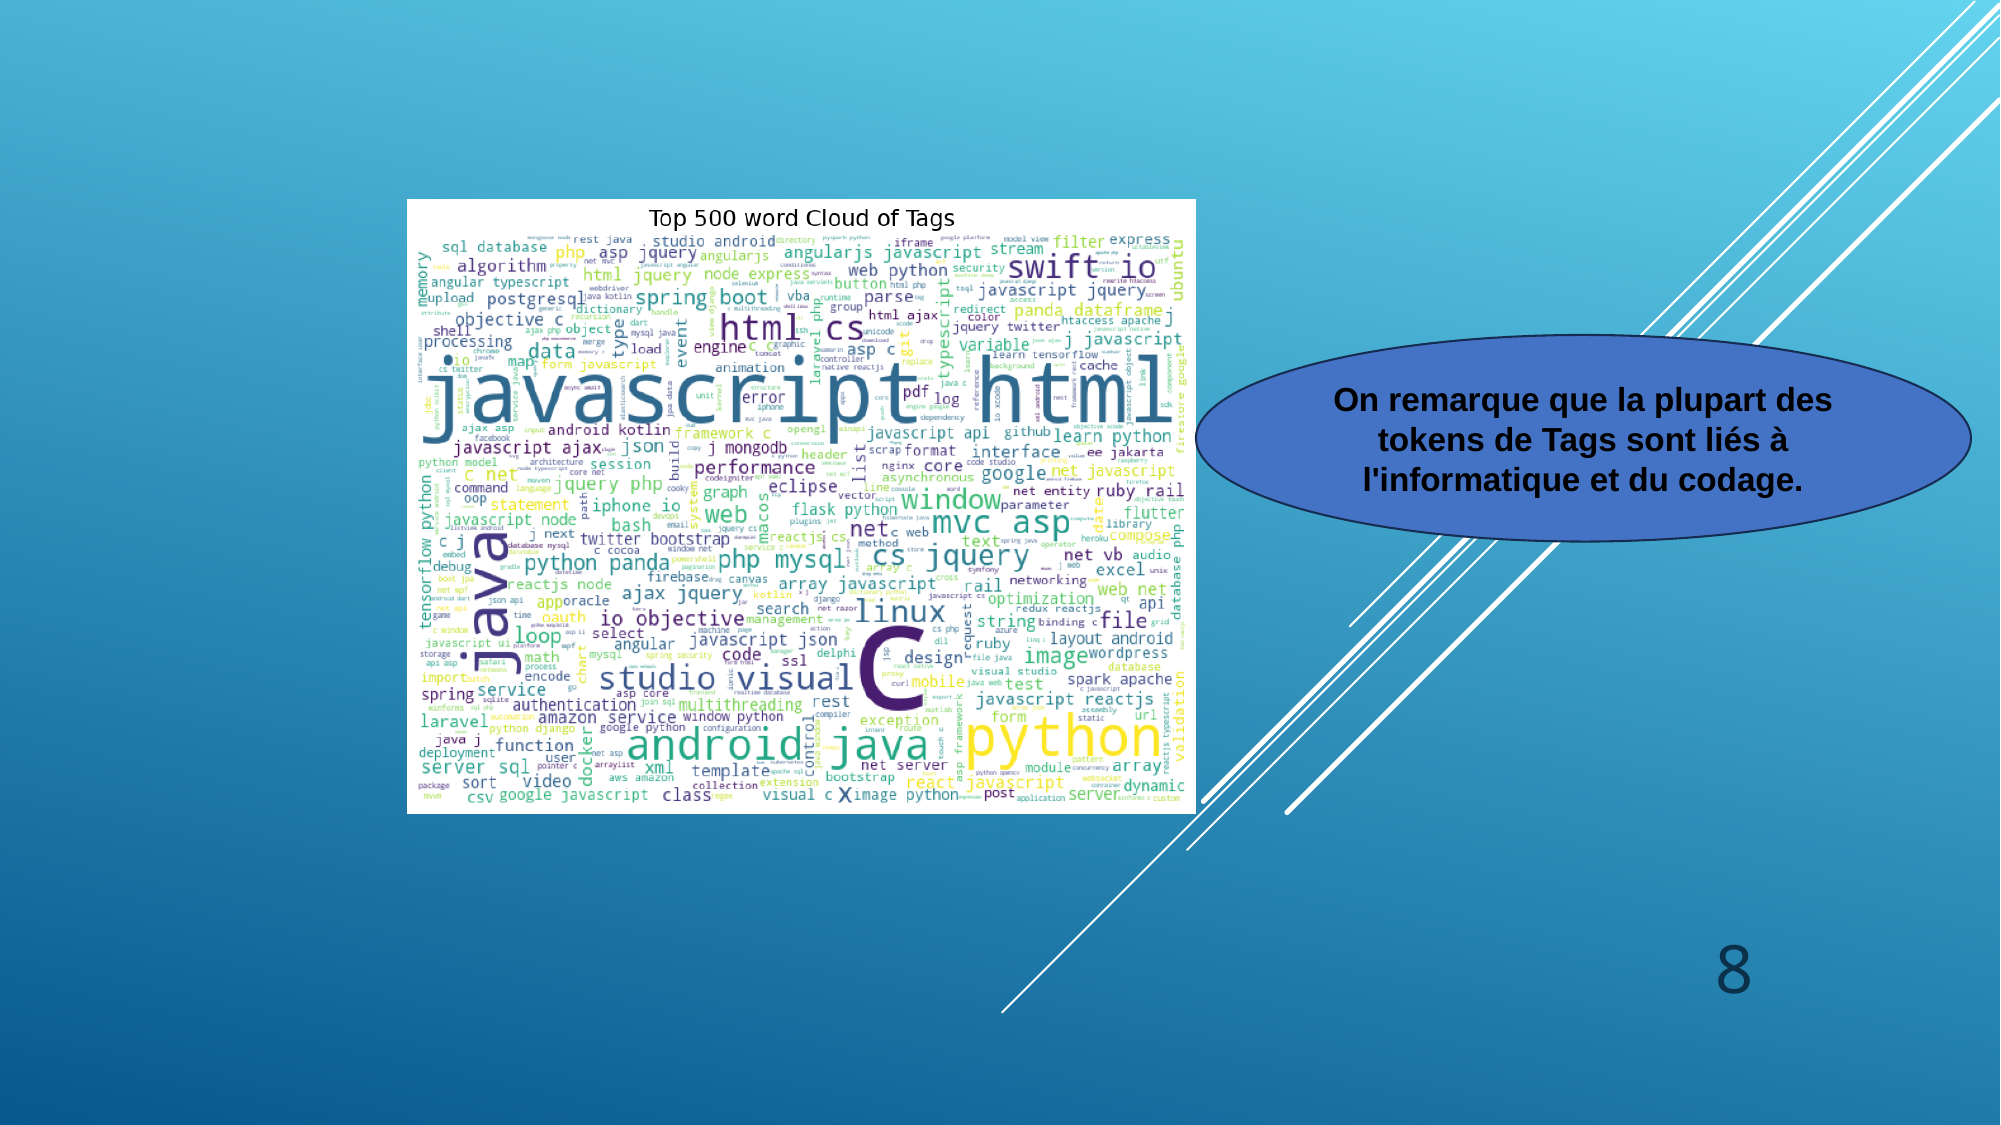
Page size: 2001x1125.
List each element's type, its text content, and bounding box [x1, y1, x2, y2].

text_box [1700, 915, 1888, 1026]
picture [407, 200, 1196, 815]
text_box On remarque que la plupart des tokens de Tags sont liés à l'informatique et du codage. [1195, 334, 1971, 542]
